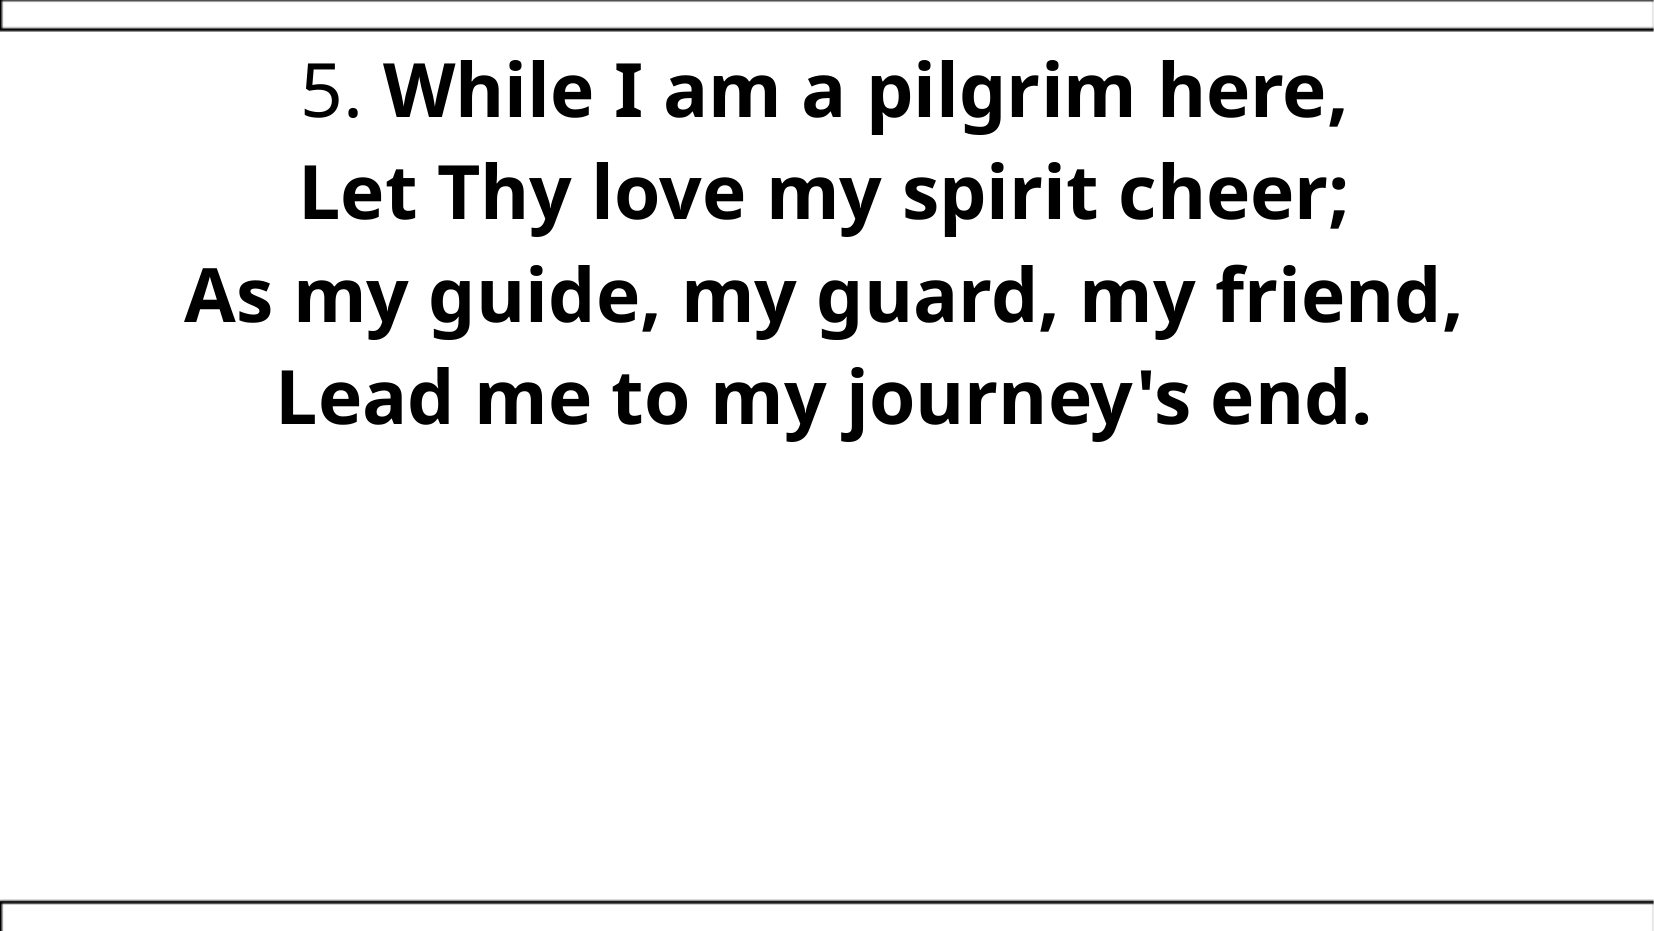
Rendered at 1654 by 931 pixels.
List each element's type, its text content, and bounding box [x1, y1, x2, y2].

text_box 5. While I am a pilgrim here, Let Thy love my spirit cheer; As my guide, my guard, my friend, Lead me to my journey's end. [105, 30, 1546, 466]
picture [0, 0, 1654, 931]
